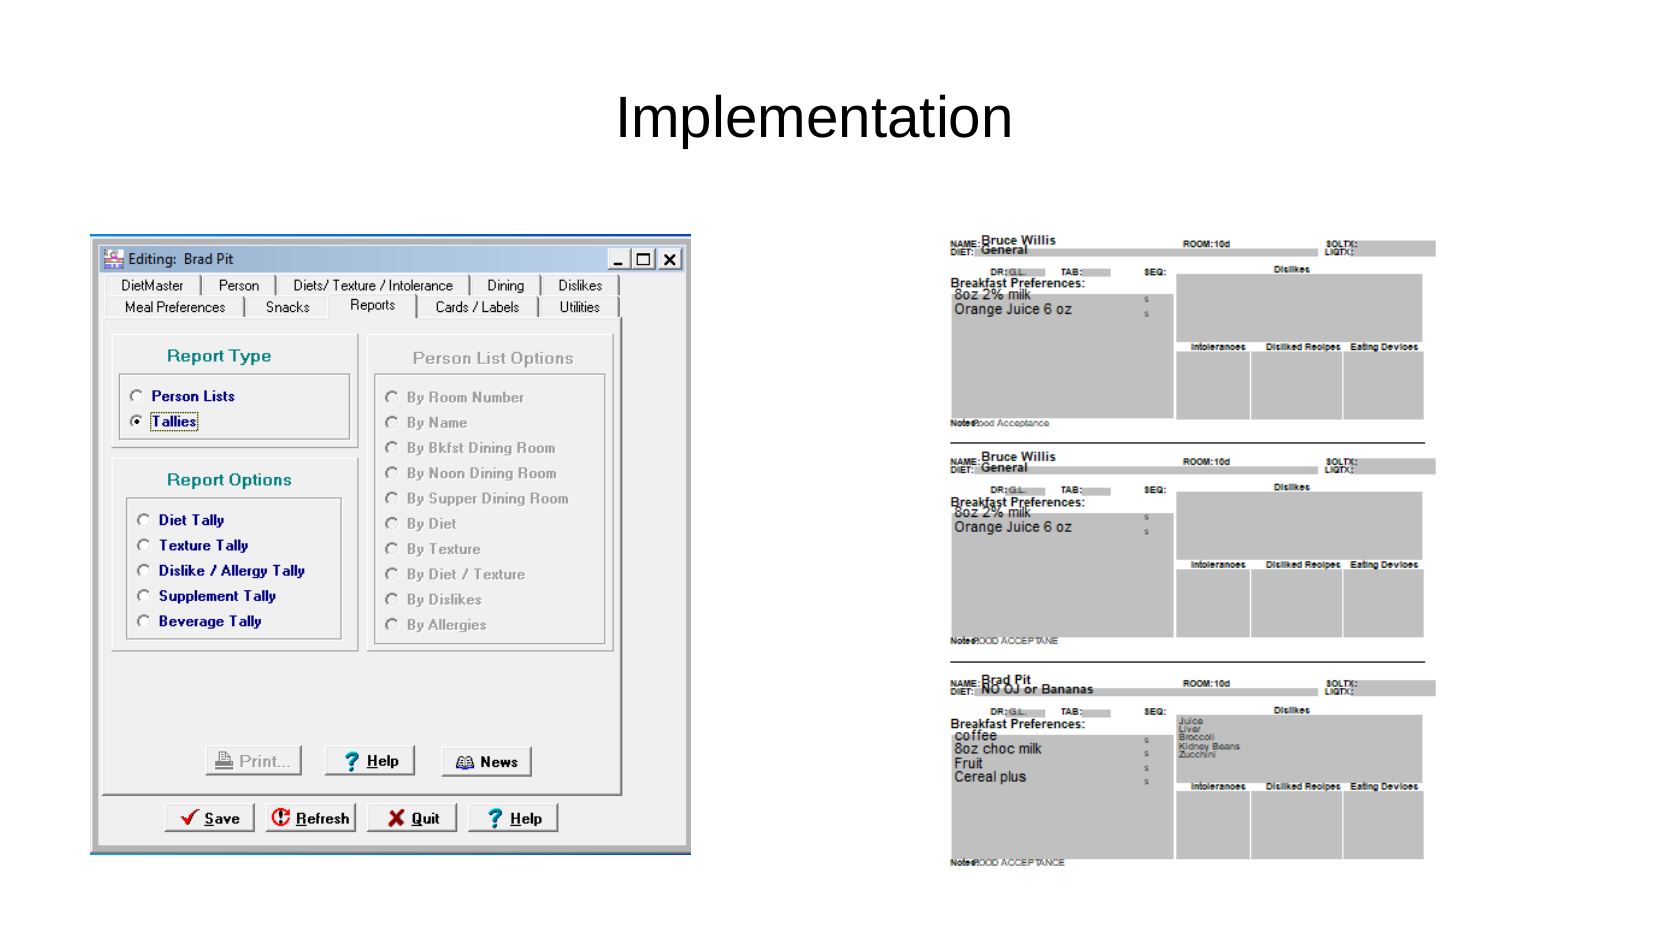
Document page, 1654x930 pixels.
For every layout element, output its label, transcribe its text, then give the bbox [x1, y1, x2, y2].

picture [90, 234, 691, 856]
picture [929, 215, 1456, 871]
text_box Implementation [600, 77, 1036, 158]
